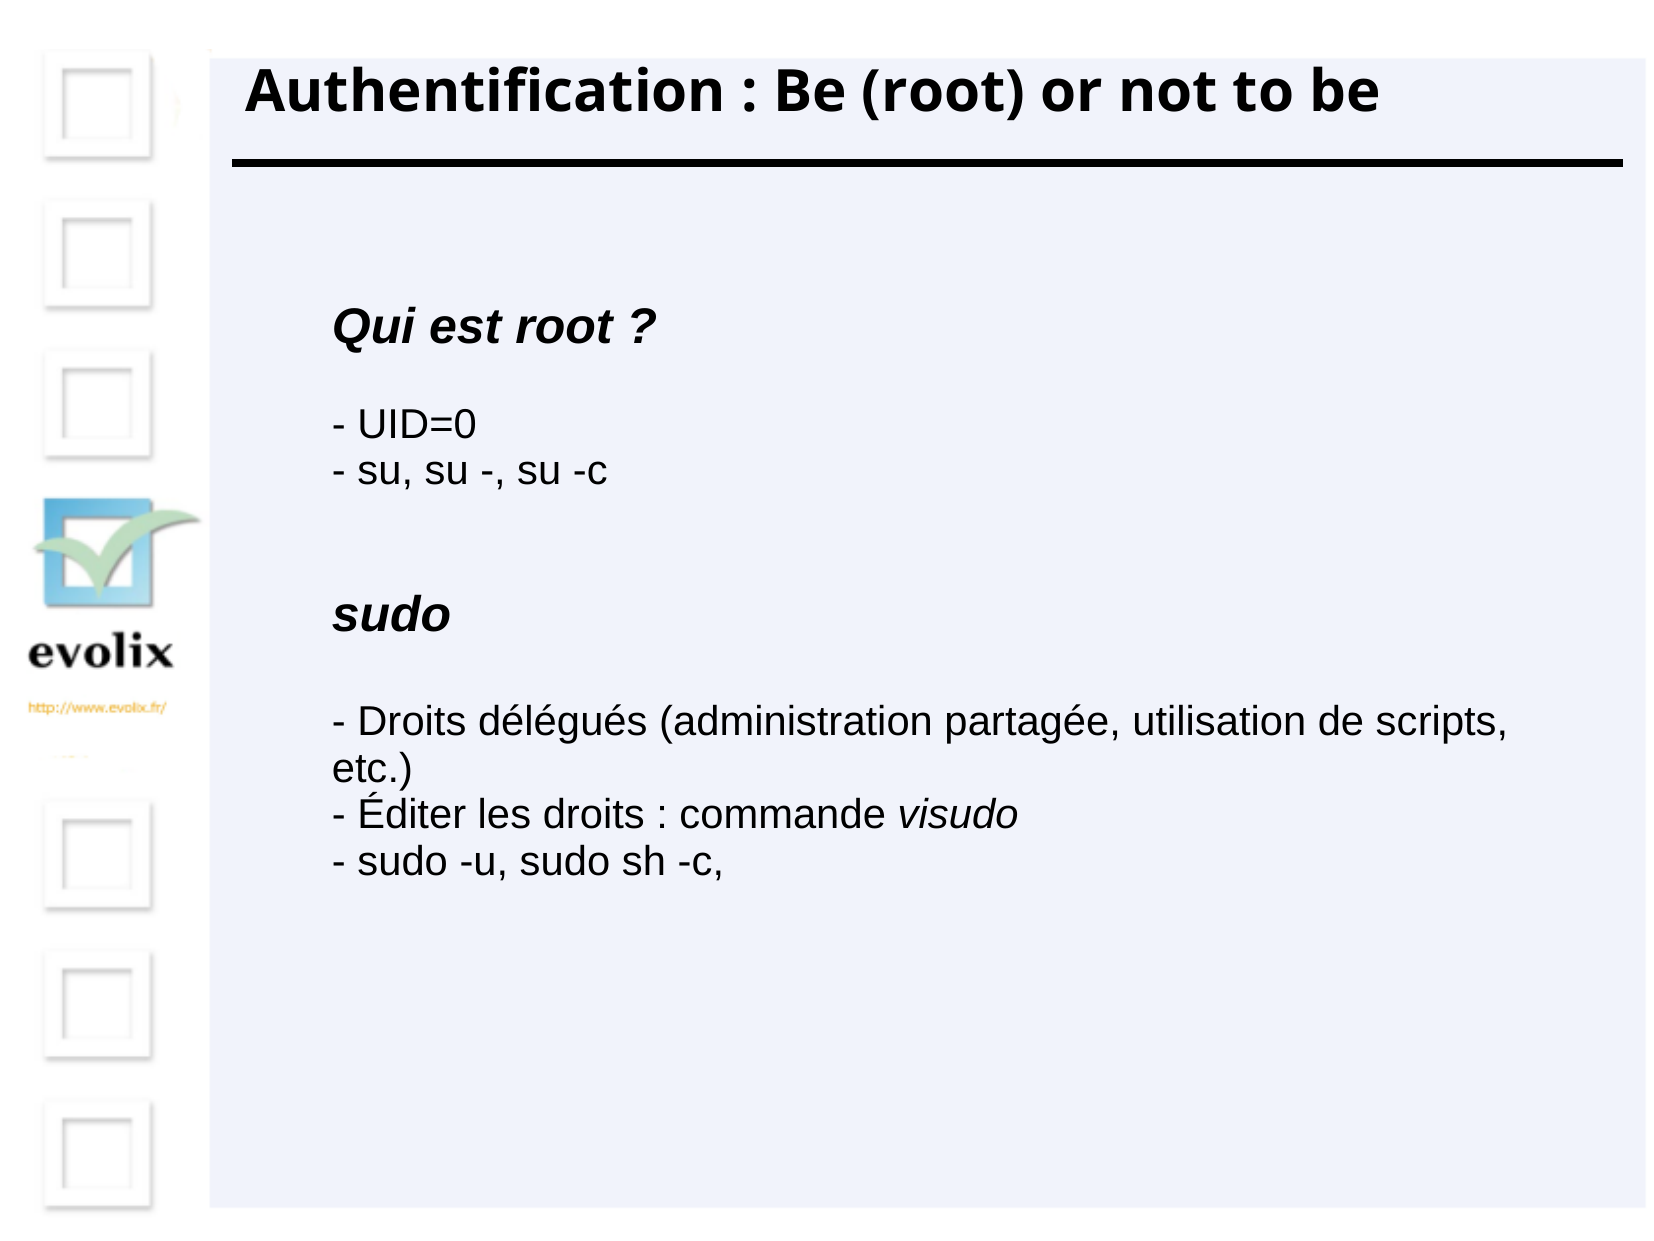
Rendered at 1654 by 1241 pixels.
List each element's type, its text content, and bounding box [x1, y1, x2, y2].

picture [0, 49, 1654, 1218]
text_box Qui est root ? - UID=0 - su, su -, su -c sudo - Droits délégués (administration partagée, utilisation de scripts, etc.) - Éditer les droits : commande visudo - sudo -u, sudo sh -c, [317, 290, 1595, 994]
title Authentification : Be (root) or not to be [22, 27, 1604, 151]
